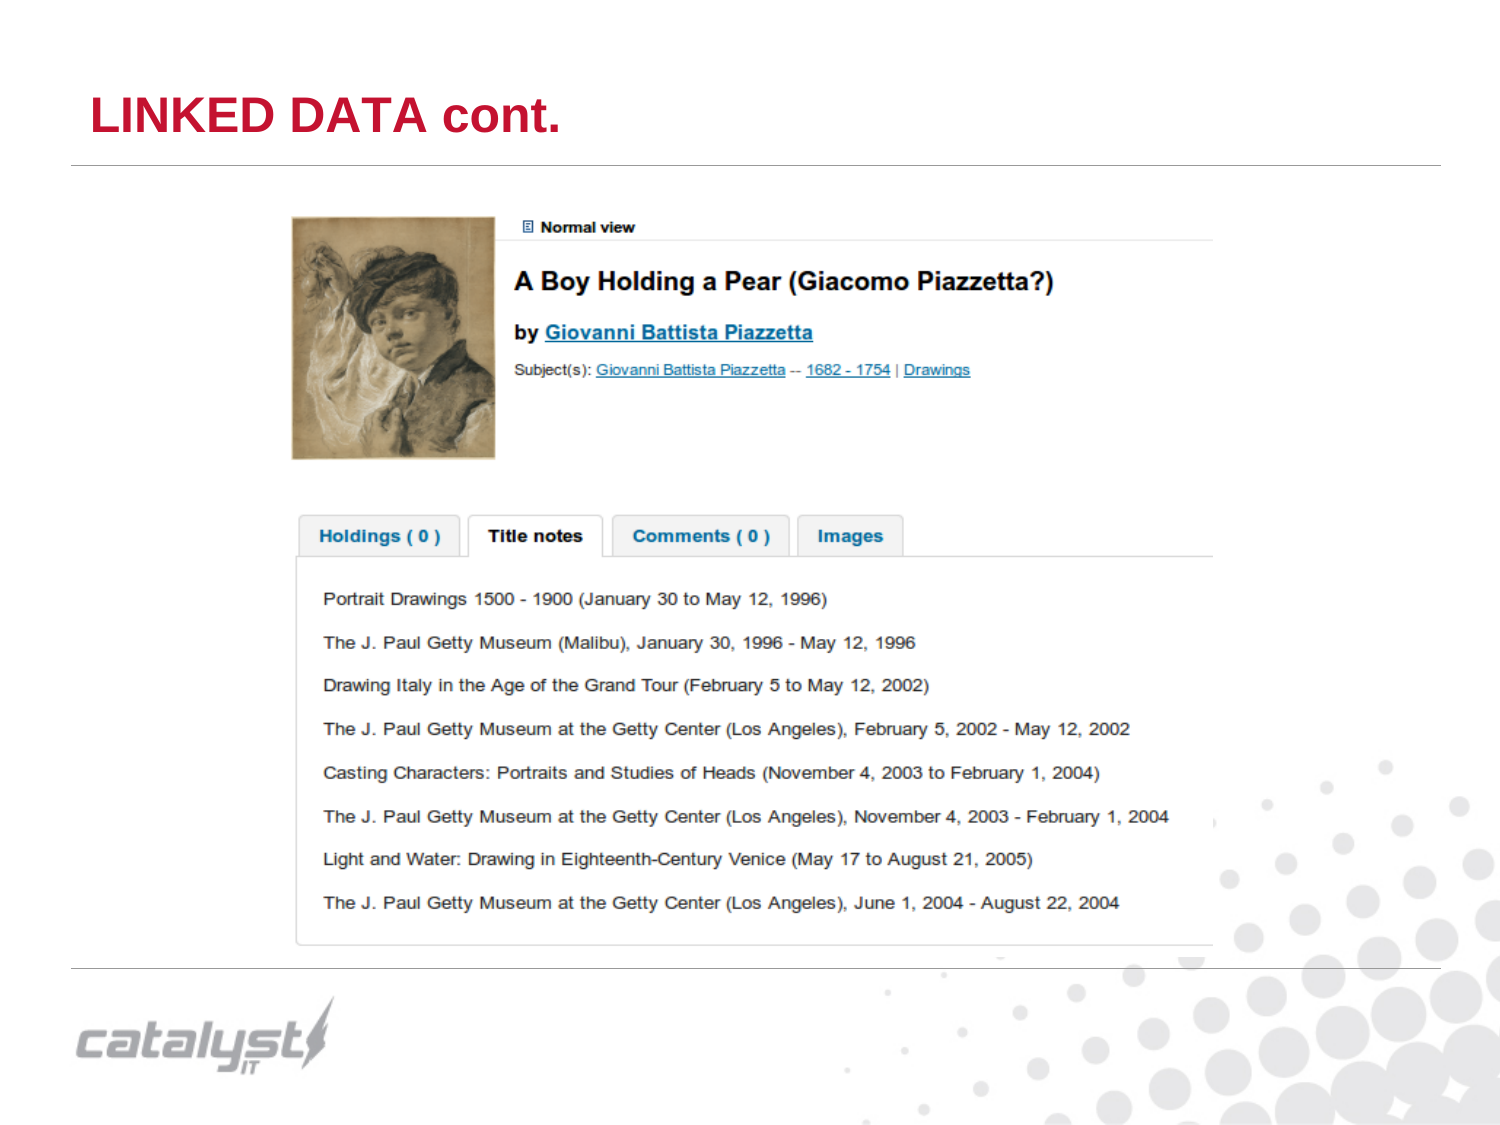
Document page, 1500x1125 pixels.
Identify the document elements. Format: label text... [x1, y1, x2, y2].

title LINKED DATA cont. [75, 59, 1425, 166]
picture [0, 0, 1500, 1125]
